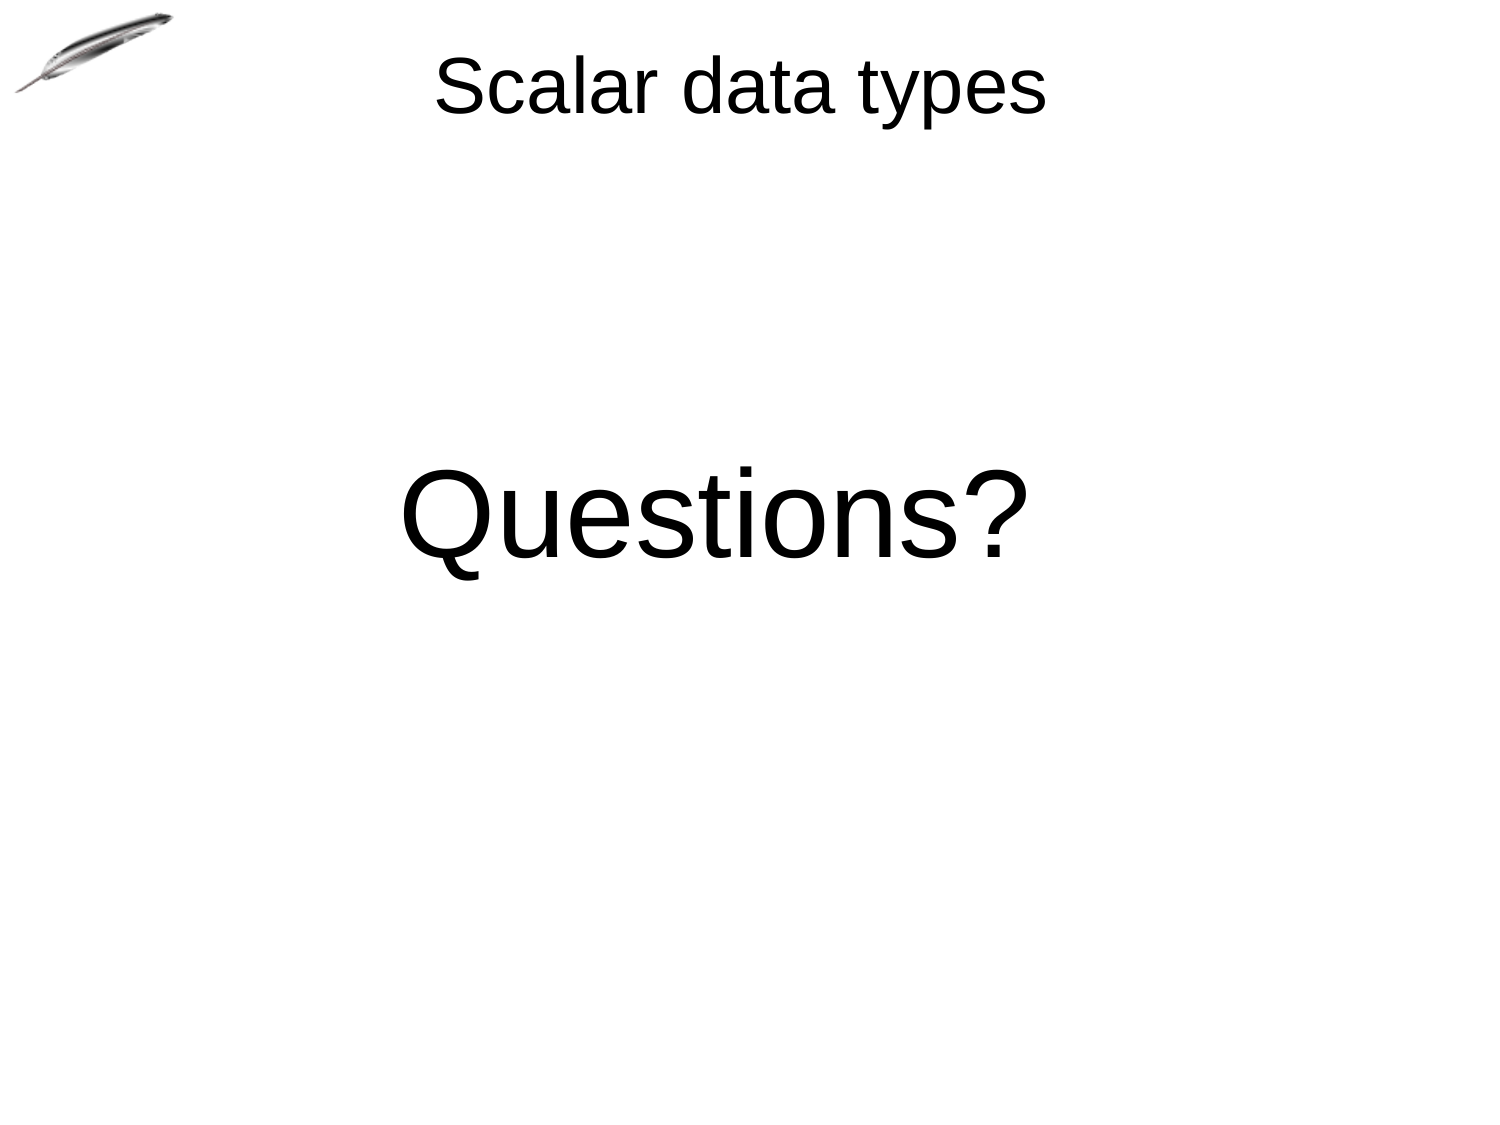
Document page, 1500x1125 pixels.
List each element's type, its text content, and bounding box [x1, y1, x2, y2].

list Questions? [383, 444, 1140, 646]
title Scalar data types [419, 11, 1459, 161]
picture [11, 11, 179, 95]
